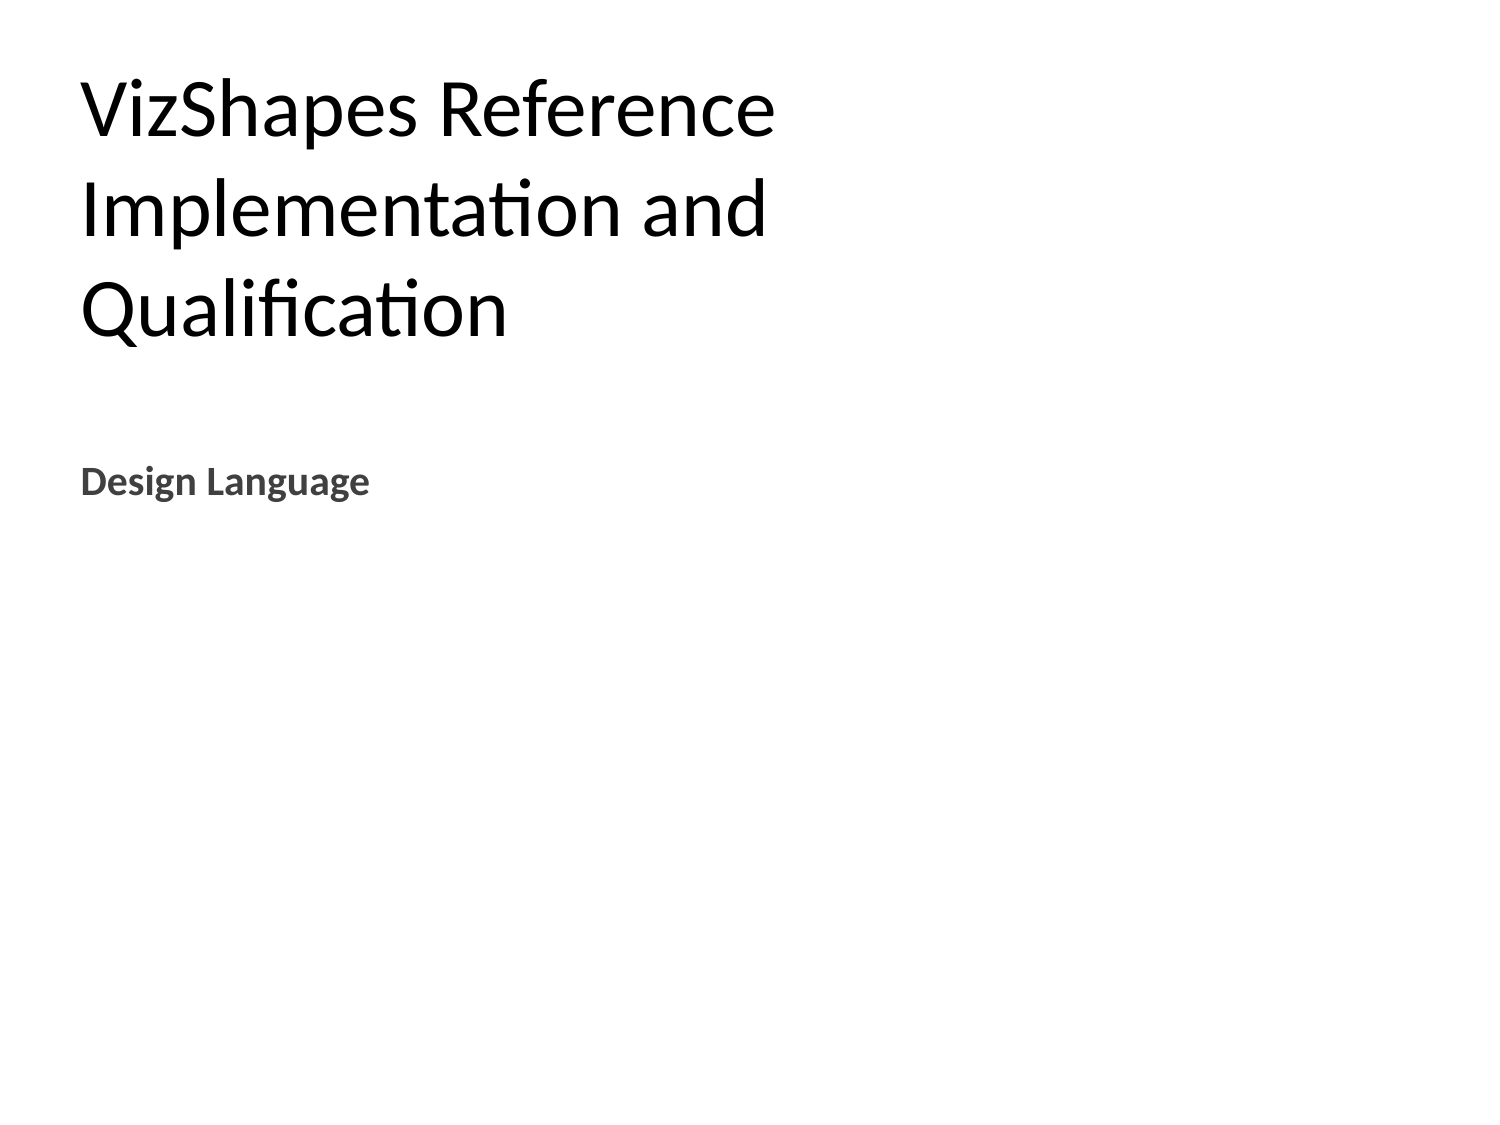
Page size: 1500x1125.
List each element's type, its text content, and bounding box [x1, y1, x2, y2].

text_box VizShapes Reference Implementation and Qualification Design Language [65, 46, 941, 511]
